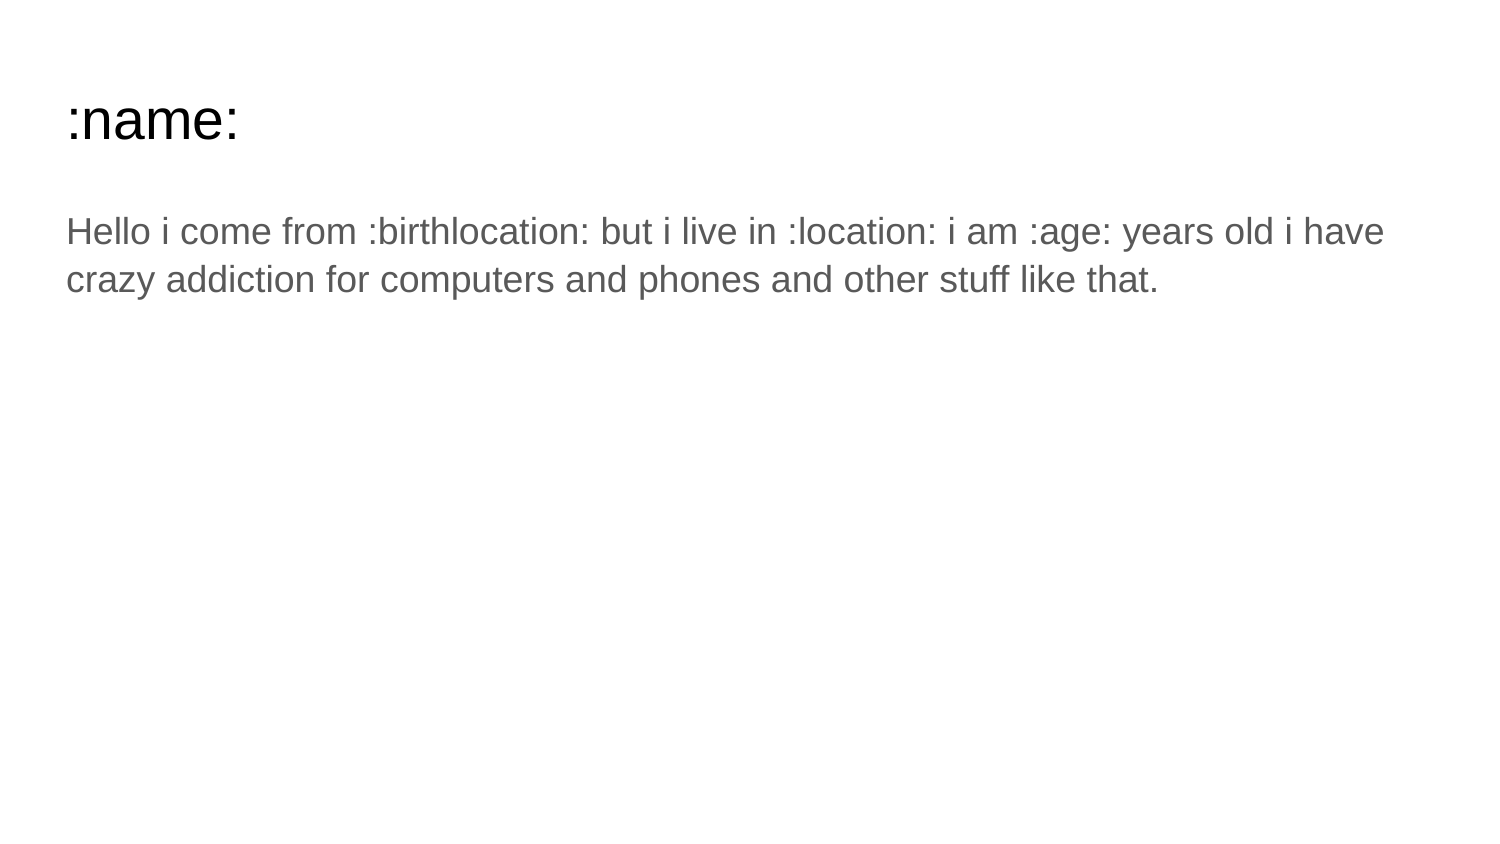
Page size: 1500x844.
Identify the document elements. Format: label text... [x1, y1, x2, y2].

title :name: [51, 72, 1449, 167]
list Hello i come from :birthlocation: but i live in :location: i am :age: years old i have crazy addiction for computers and phones and other stuff like that. [51, 189, 1449, 750]
